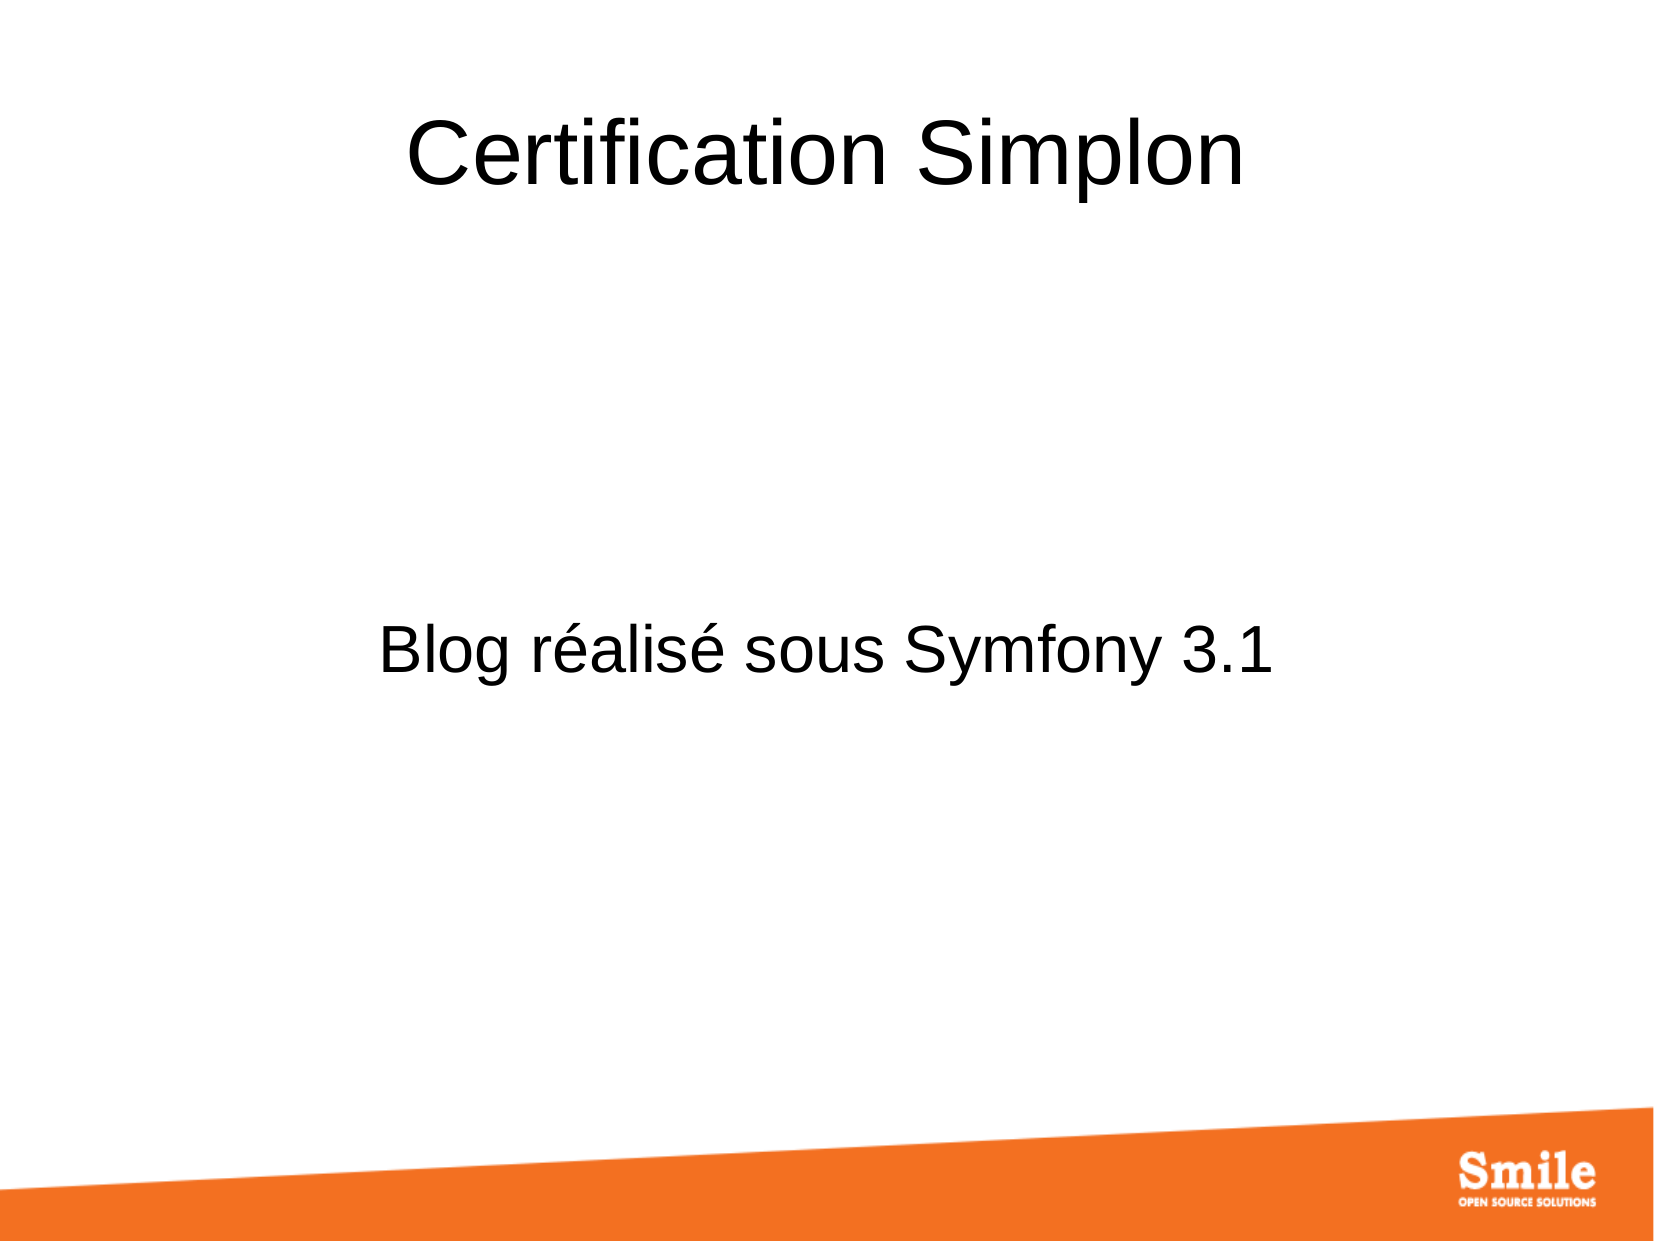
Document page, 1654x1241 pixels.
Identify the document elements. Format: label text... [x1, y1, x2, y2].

picture [0, 1074, 1654, 1241]
subtitle Blog réalisé sous Symfony 3.1 [82, 290, 1571, 1010]
title Certification Simplon [82, 49, 1571, 257]
